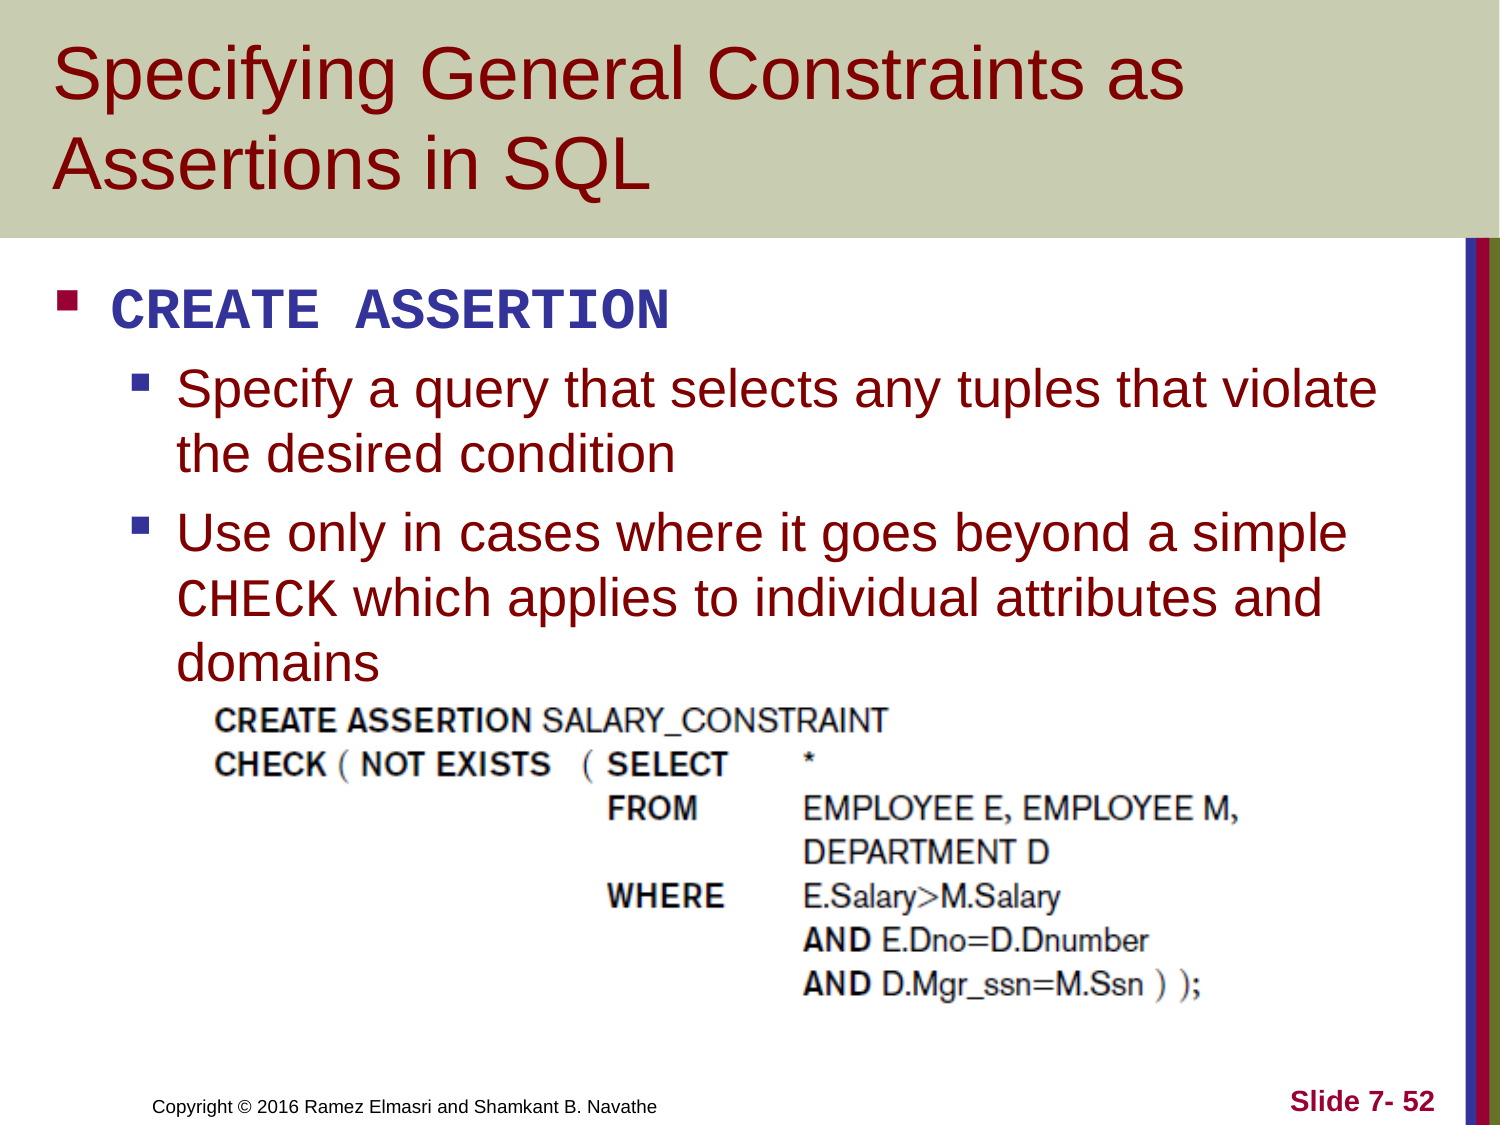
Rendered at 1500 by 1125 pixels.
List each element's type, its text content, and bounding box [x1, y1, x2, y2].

list CREATE ASSERTION Specify a query that selects any tuples that violate the desired condition Use only in cases where it goes beyond a simple CHECK which applies to individual attributes and domains [39, 262, 1400, 1013]
title Specifying General Constraints as Assertions in SQL [37, 49, 1317, 213]
text_box Slide 7- <number> [1137, 1050, 1450, 1125]
picture [212, 687, 1253, 1013]
